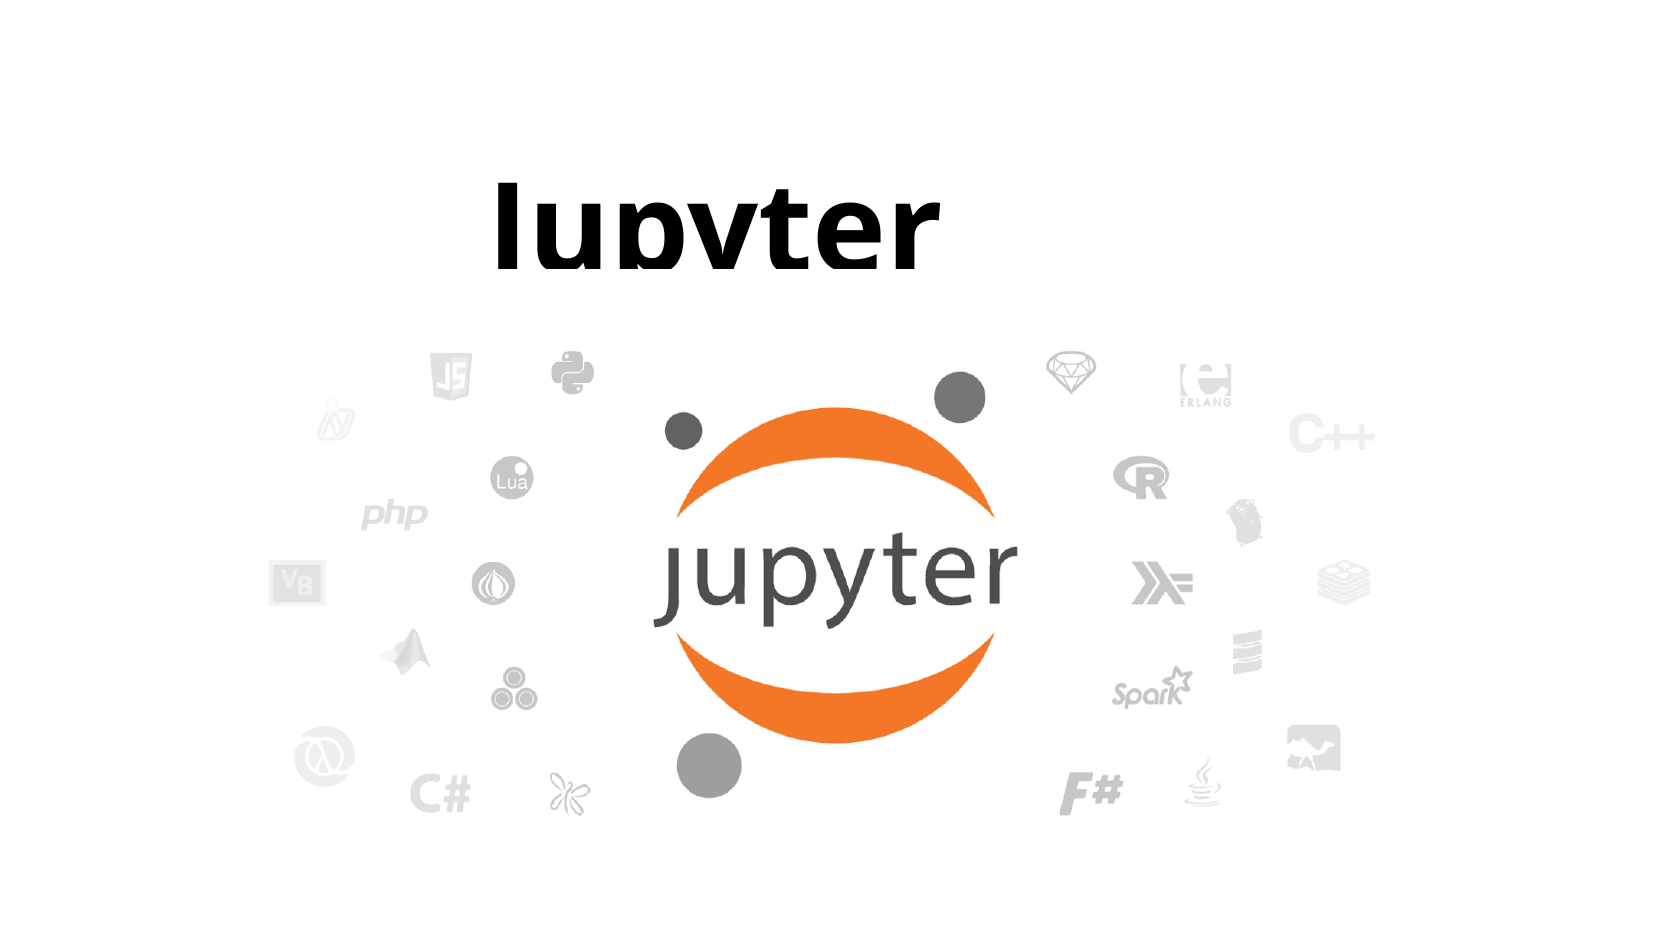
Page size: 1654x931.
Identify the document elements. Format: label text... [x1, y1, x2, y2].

text_box Jupyter Lab [472, 131, 1182, 269]
picture [214, 269, 1440, 879]
